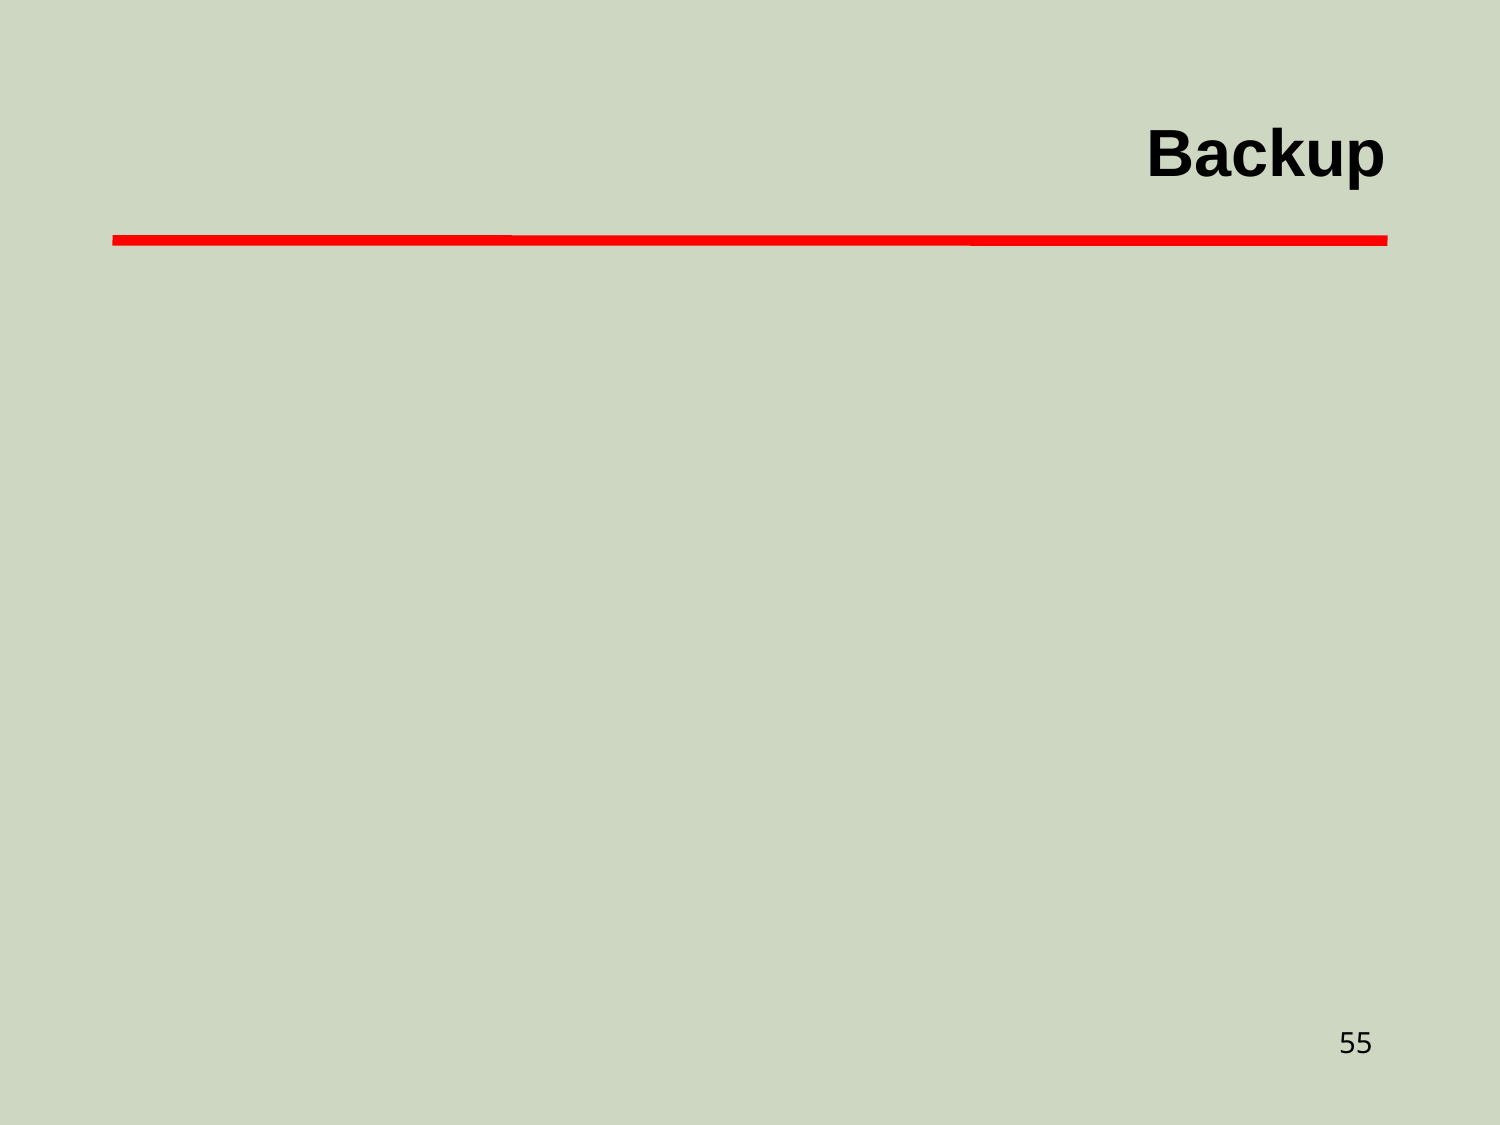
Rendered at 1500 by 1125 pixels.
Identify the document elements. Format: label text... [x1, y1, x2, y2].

title Backup [124, 85, 1387, 224]
